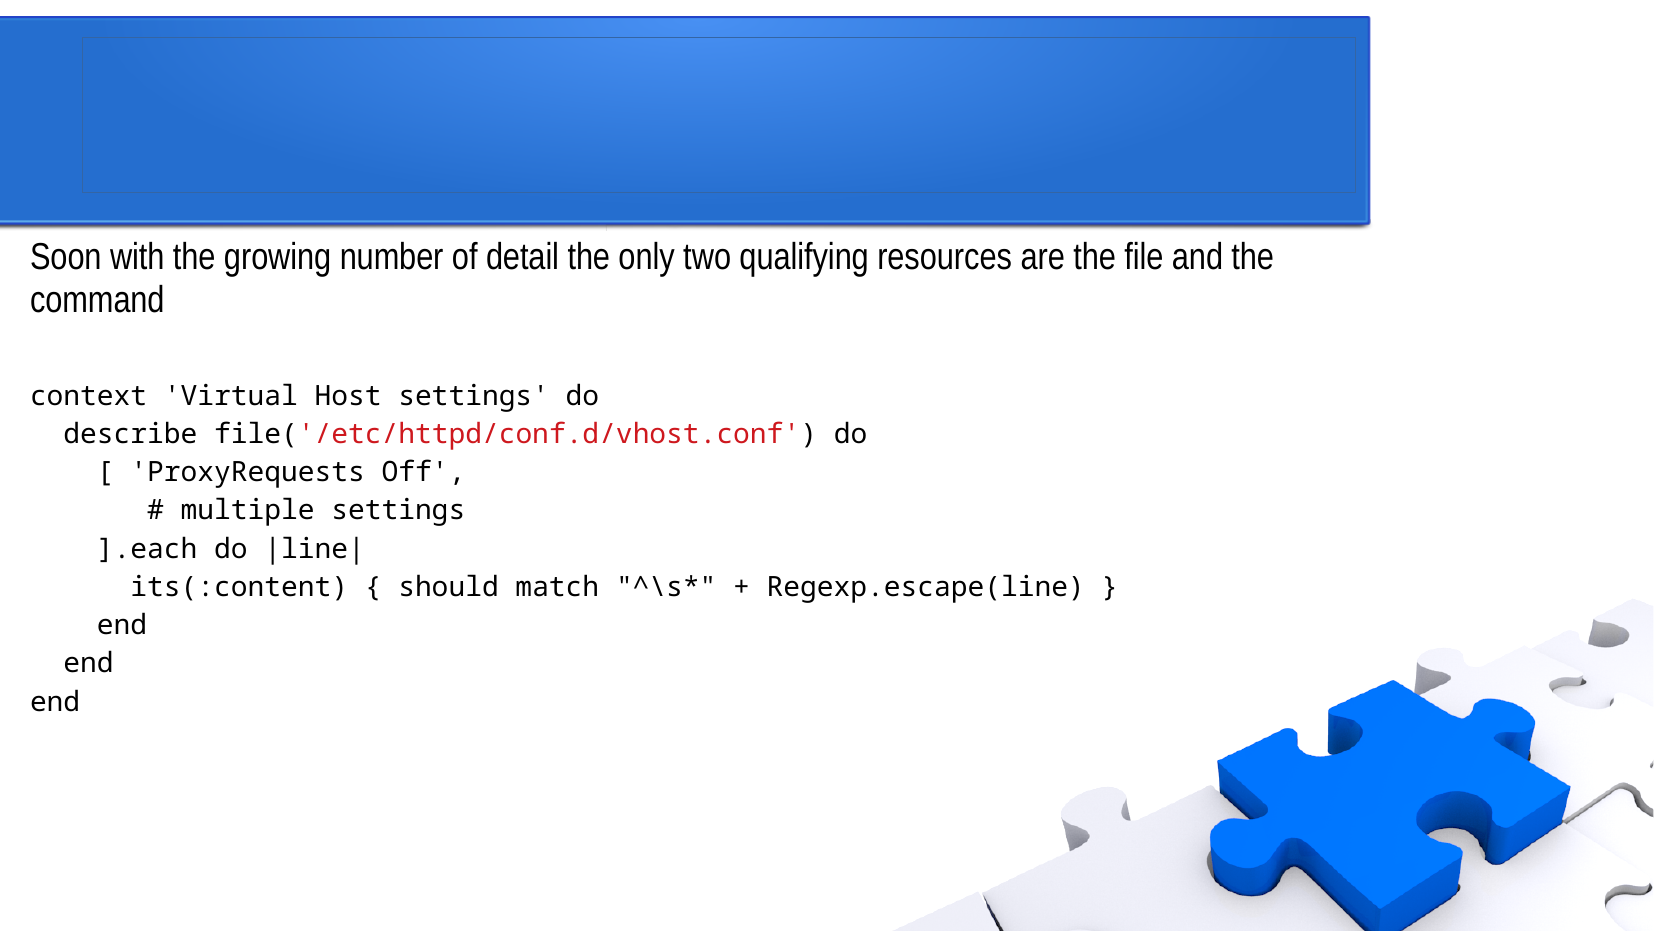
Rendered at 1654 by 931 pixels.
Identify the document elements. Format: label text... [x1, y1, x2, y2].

title [82, 37, 1356, 193]
list context 'Virtual Host settings' do describe file('/etc/httpd/conf.d/vhost.conf') do [ 'ProxyRequests Off', # multiple settings ].each do |line| its(:content) { should match "^\s*" + Regexp.escape(line) } end end end [30, 375, 1328, 721]
list Soon with the growing number of detail the only two qualifying resources are the file and the command [30, 225, 1343, 331]
picture [0, 16, 1375, 231]
picture [872, 491, 1654, 931]
